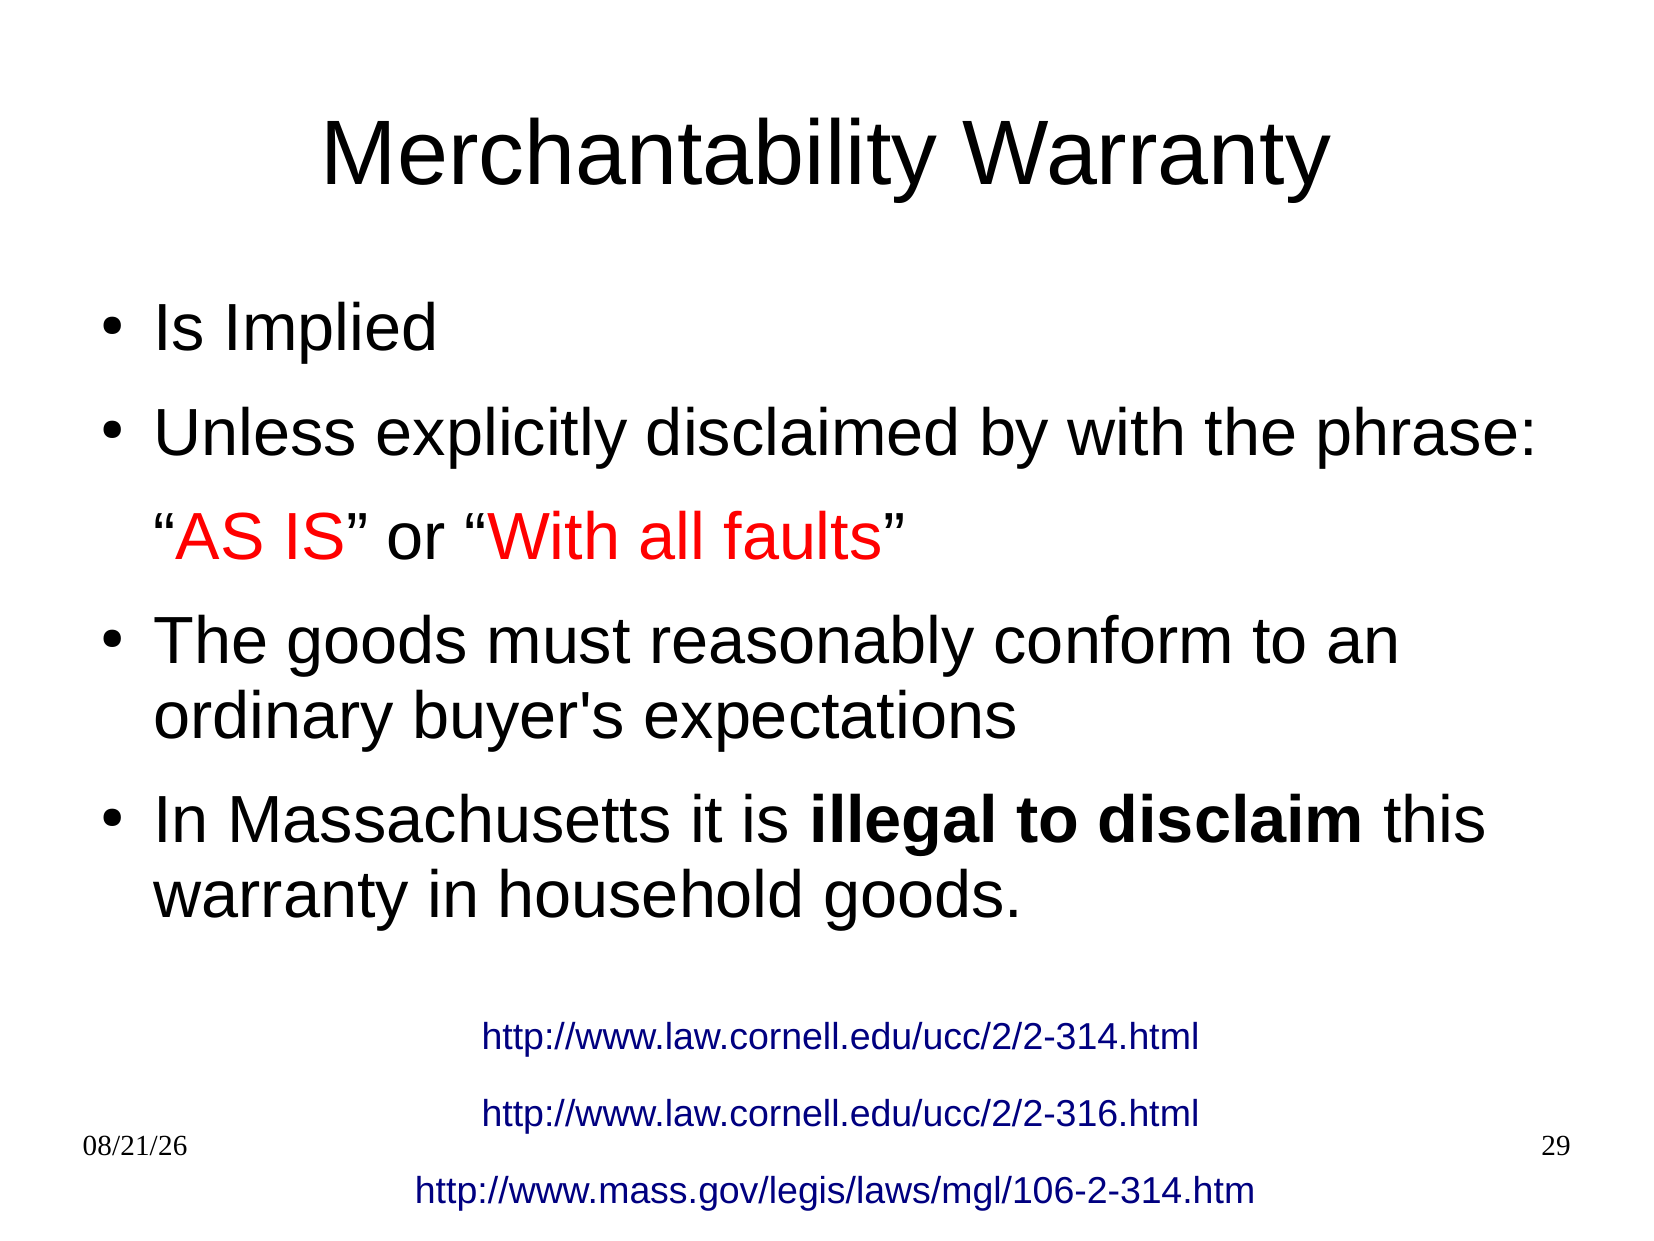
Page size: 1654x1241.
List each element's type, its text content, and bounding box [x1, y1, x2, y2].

text_box http://www.mass.gov/legis/laws/mgl/106-2-314.htm [400, 1161, 1342, 1219]
title Merchantability Warranty [82, 56, 1571, 250]
list Is Implied Unless explicitly disclaimed by with the phrase: “AS IS” or “With all faults” The goods must reasonably conform to an ordinary buyer's expectations In Massachusetts it is illegal to disclaim this warranty in household goods. [82, 290, 1571, 1094]
text_box http://www.law.cornell.edu/ucc/2/2-316.html [466, 1085, 1276, 1143]
text_box http://www.law.cornell.edu/ucc/2/2-314.html [466, 1008, 1351, 1066]
